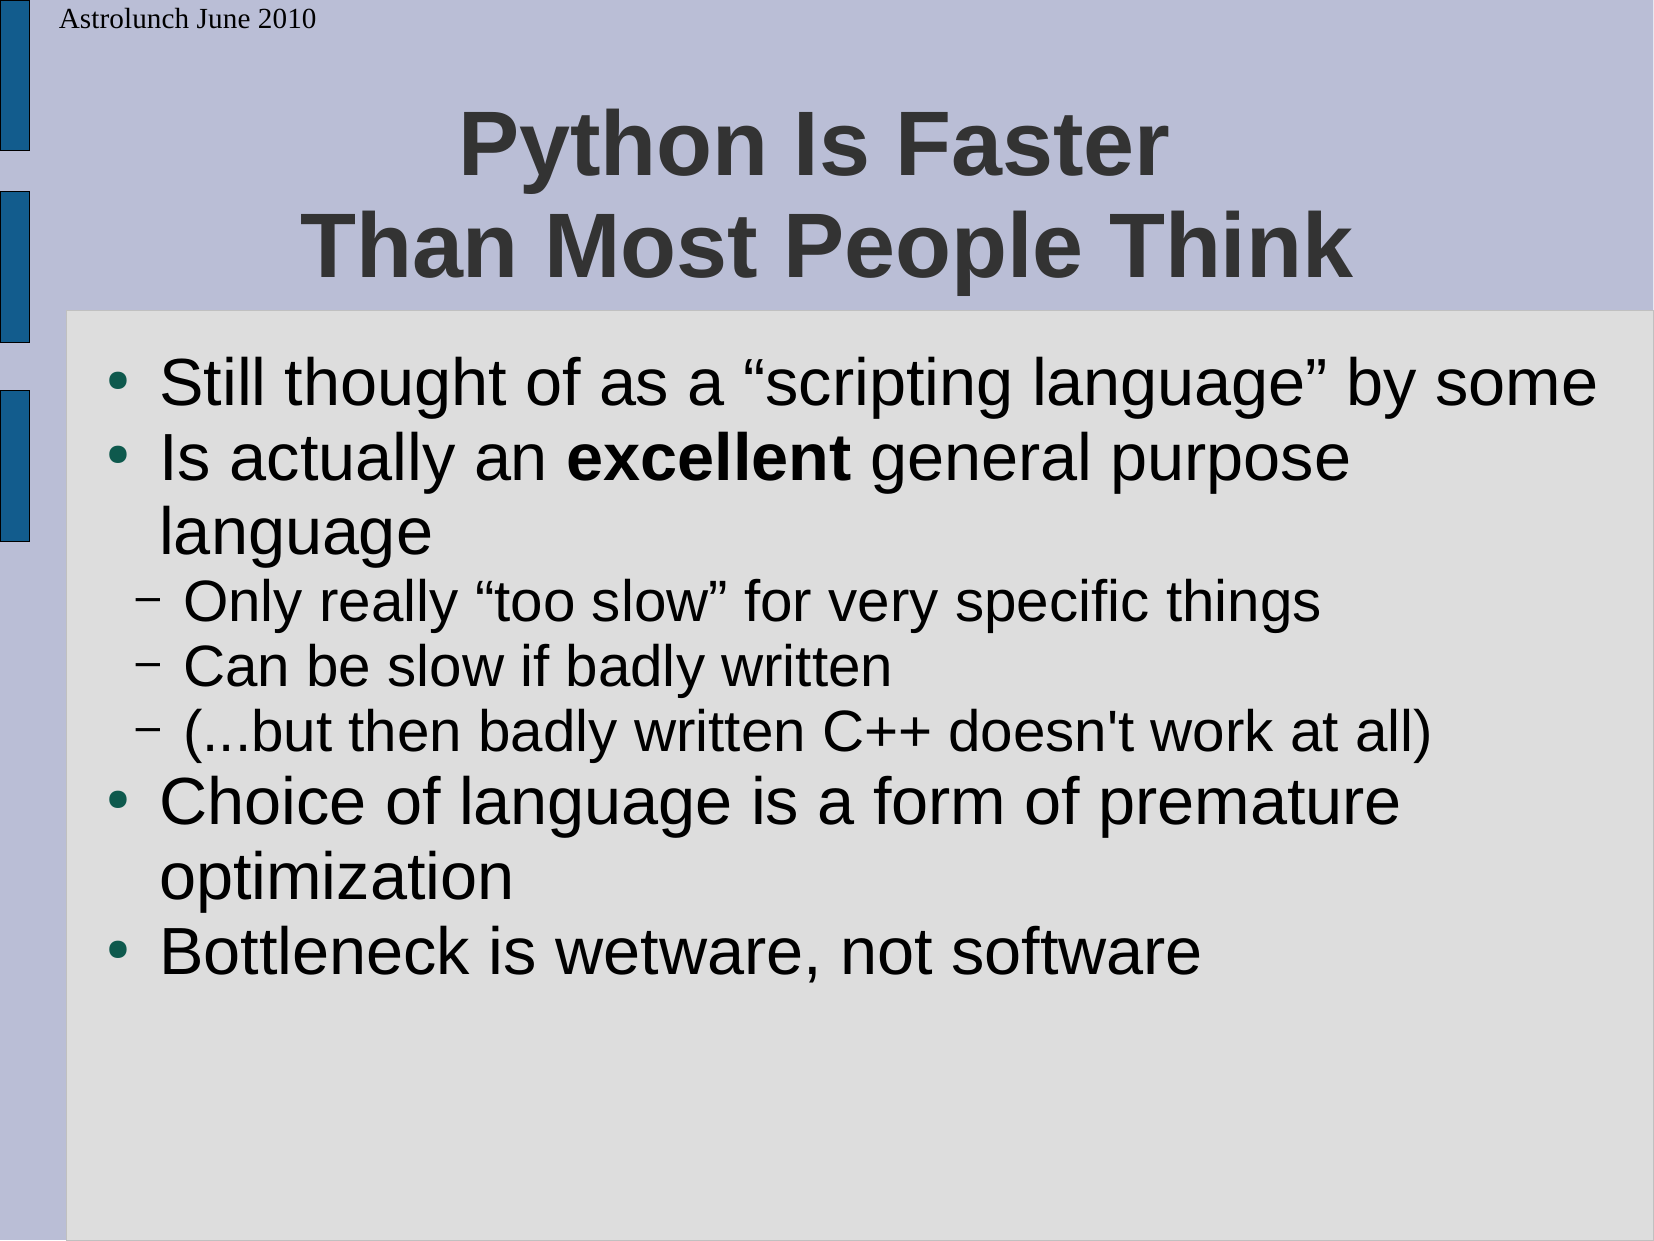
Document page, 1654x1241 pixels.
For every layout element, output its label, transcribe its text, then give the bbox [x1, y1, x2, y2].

title Python Is Faster Than Most People Think [121, 92, 1534, 298]
list Still thought of as a “scripting language” by some Is actually an excellent general purpose language Only really “too slow” for very specific things Can be slow if badly written (...but then badly written C++ doesn't work at all) Choice of language is a form of premature optimization Bottleneck is wetware, not software [88, 344, 1625, 1149]
